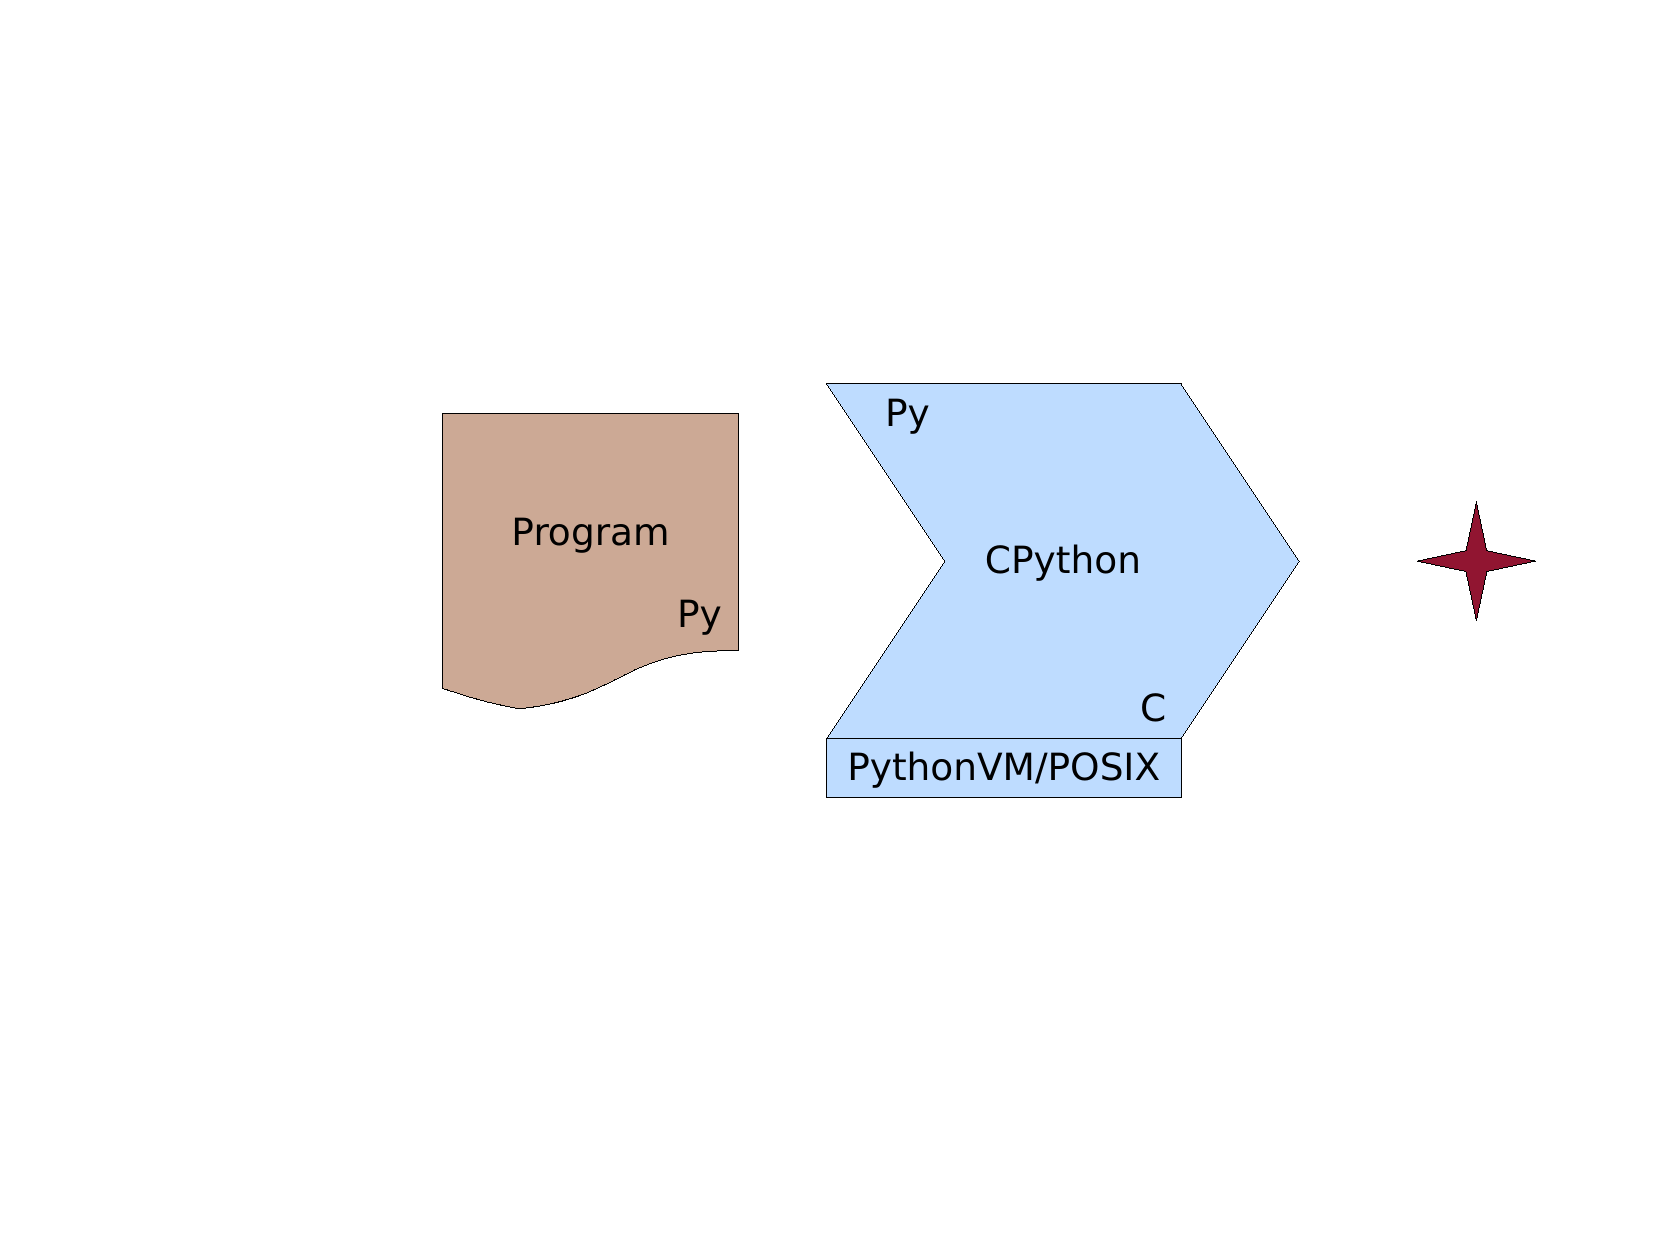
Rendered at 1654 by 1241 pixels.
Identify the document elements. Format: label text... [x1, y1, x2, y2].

text_box Program [442, 413, 739, 709]
text_box Py [662, 585, 737, 644]
text_box [1417, 501, 1536, 621]
text_box PythonVM/POSIX [826, 738, 1182, 798]
text_box Py [870, 384, 945, 443]
text_box CPython [826, 383, 1300, 738]
text_box C [1125, 679, 1182, 738]
